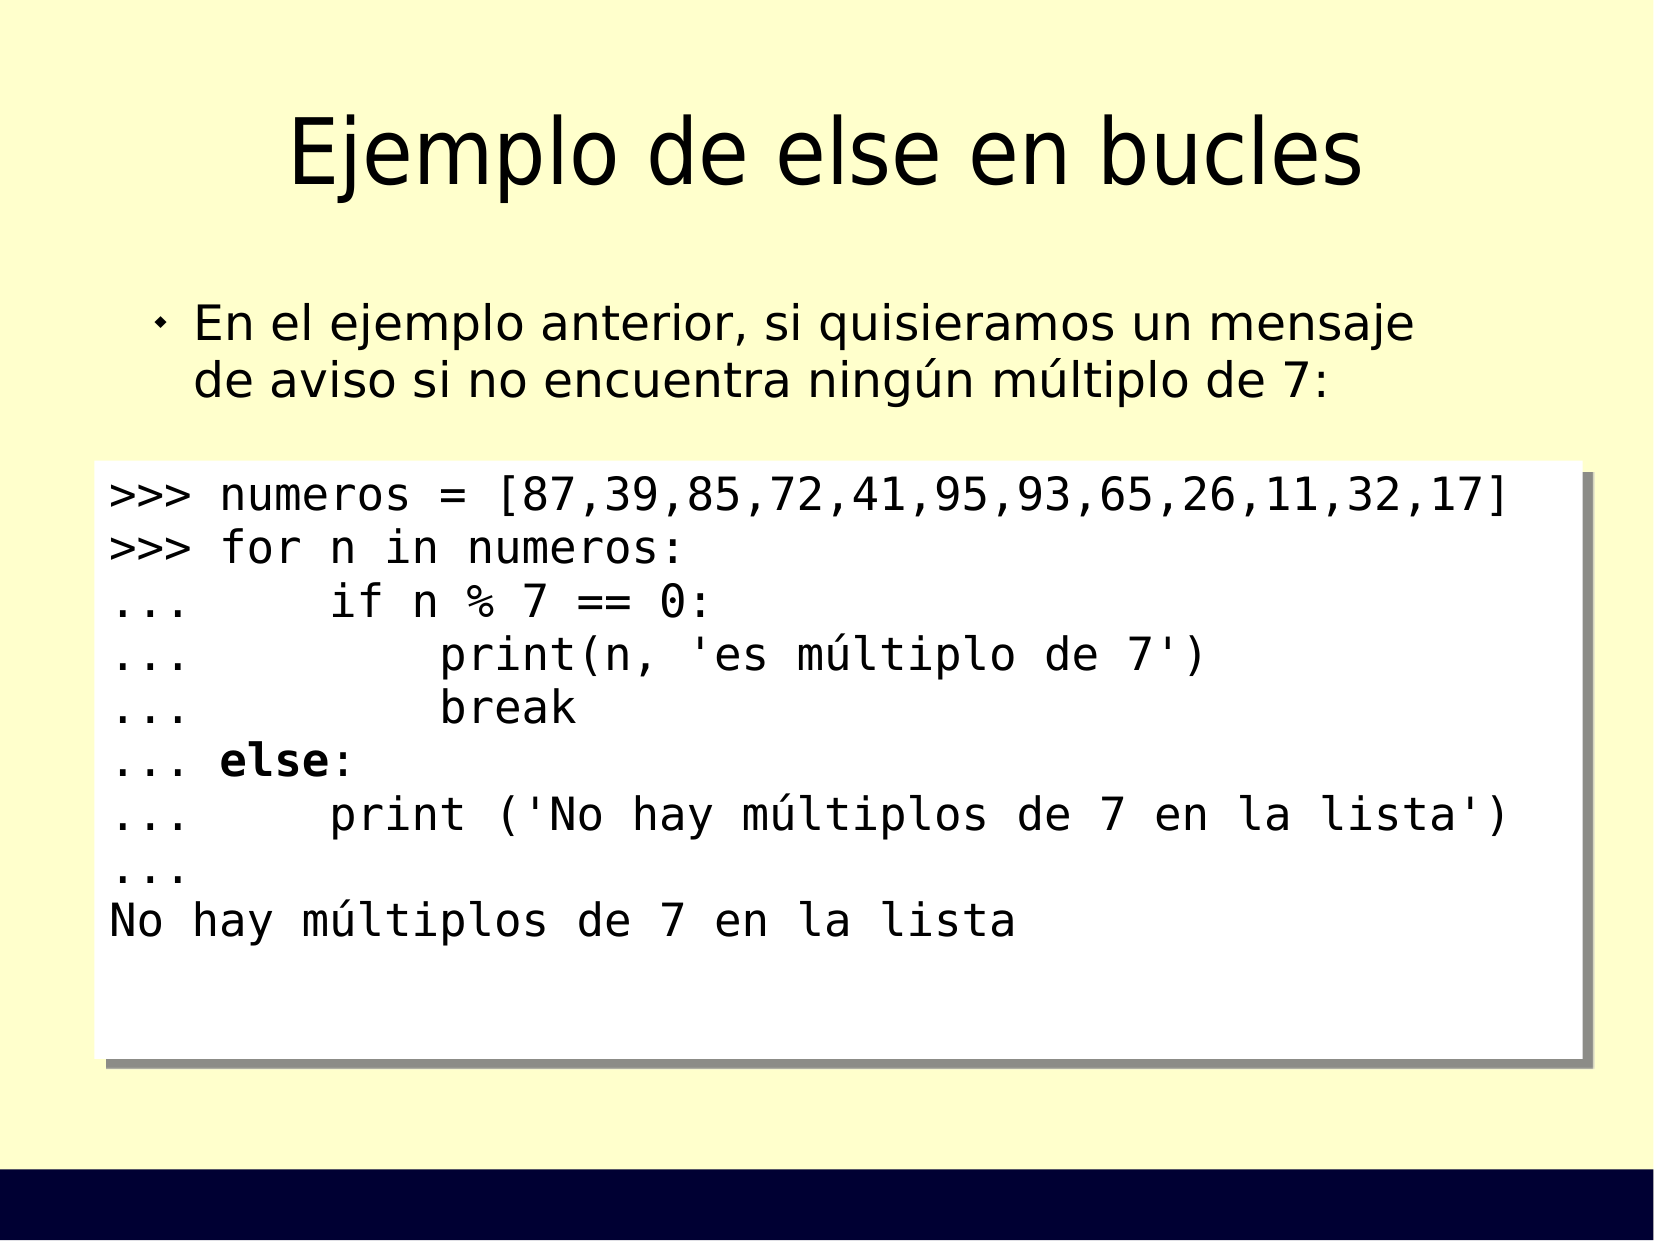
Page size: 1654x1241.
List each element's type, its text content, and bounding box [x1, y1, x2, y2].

text_box En el ejemplo anterior, si quisieramos un mensaje de aviso si no encuentra ningún múltiplo de 7: [141, 267, 1430, 438]
text_box >>> numeros = [87,39,85,72,41,95,93,65,26,11,32,17] >>> for n in numeros: ... if n % 7 == 0: ... print(n, 'es múltiplo de 7') ... break ... else: ... print ('No hay múltiplos de 7 en la lista') ... No hay múltiplos de 7 en la lista [94, 460, 1583, 1059]
title Ejemplo de else en bucles [82, 49, 1571, 257]
